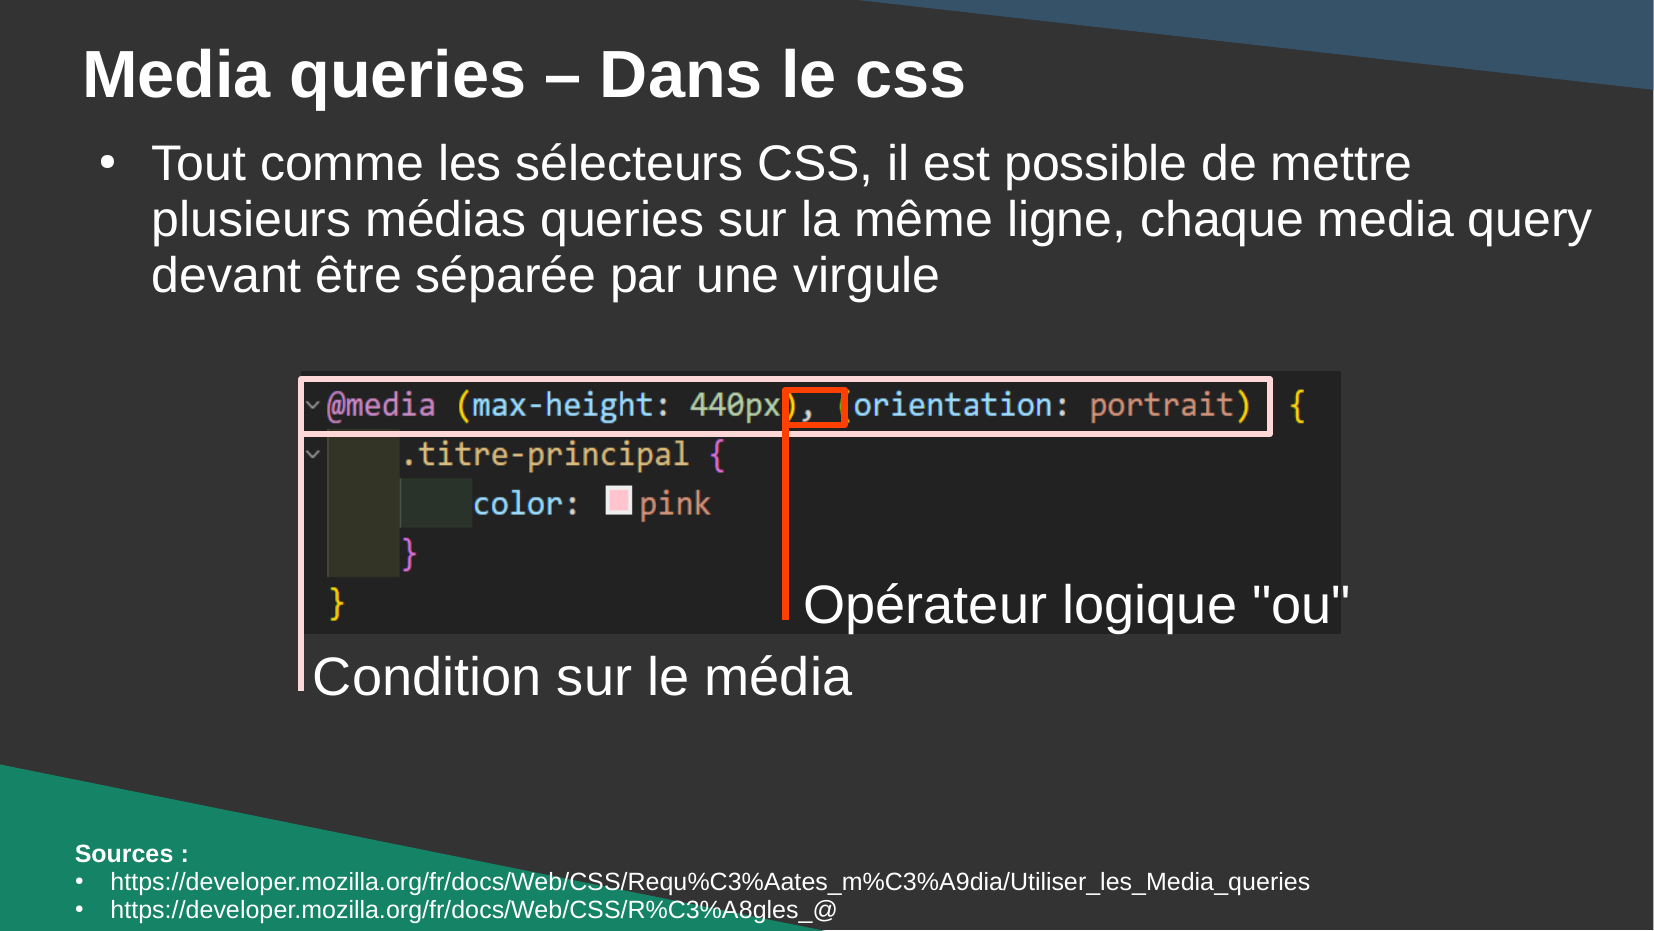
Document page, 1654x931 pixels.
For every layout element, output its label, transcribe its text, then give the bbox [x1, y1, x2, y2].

list Tout comme les sélecteurs CSS, il est possible de mettre plusieurs médias queries sur la même ligne, chaque media query devant être séparée par une virgule [80, 135, 1605, 337]
picture [789, 393, 841, 422]
text_box [0, 764, 335, 931]
title Media queries – Dans le css [82, 37, 1571, 122]
picture [304, 382, 1267, 431]
text_box Sources : https://developer.mozilla.org/fr/docs/Web/CSS/Requ%C3%Aates_m%C3%A9dia/Utiliser_les_Media_queries https://developer.mozilla.org/fr/docs/Web/CSS/R%C3%A8gles_@ [60, 832, 1546, 931]
picture [301, 371, 1341, 634]
title Opérateur logique "ou" [803, 574, 1371, 636]
title Condition sur le média [312, 646, 939, 708]
text_box [857, 0, 1654, 90]
